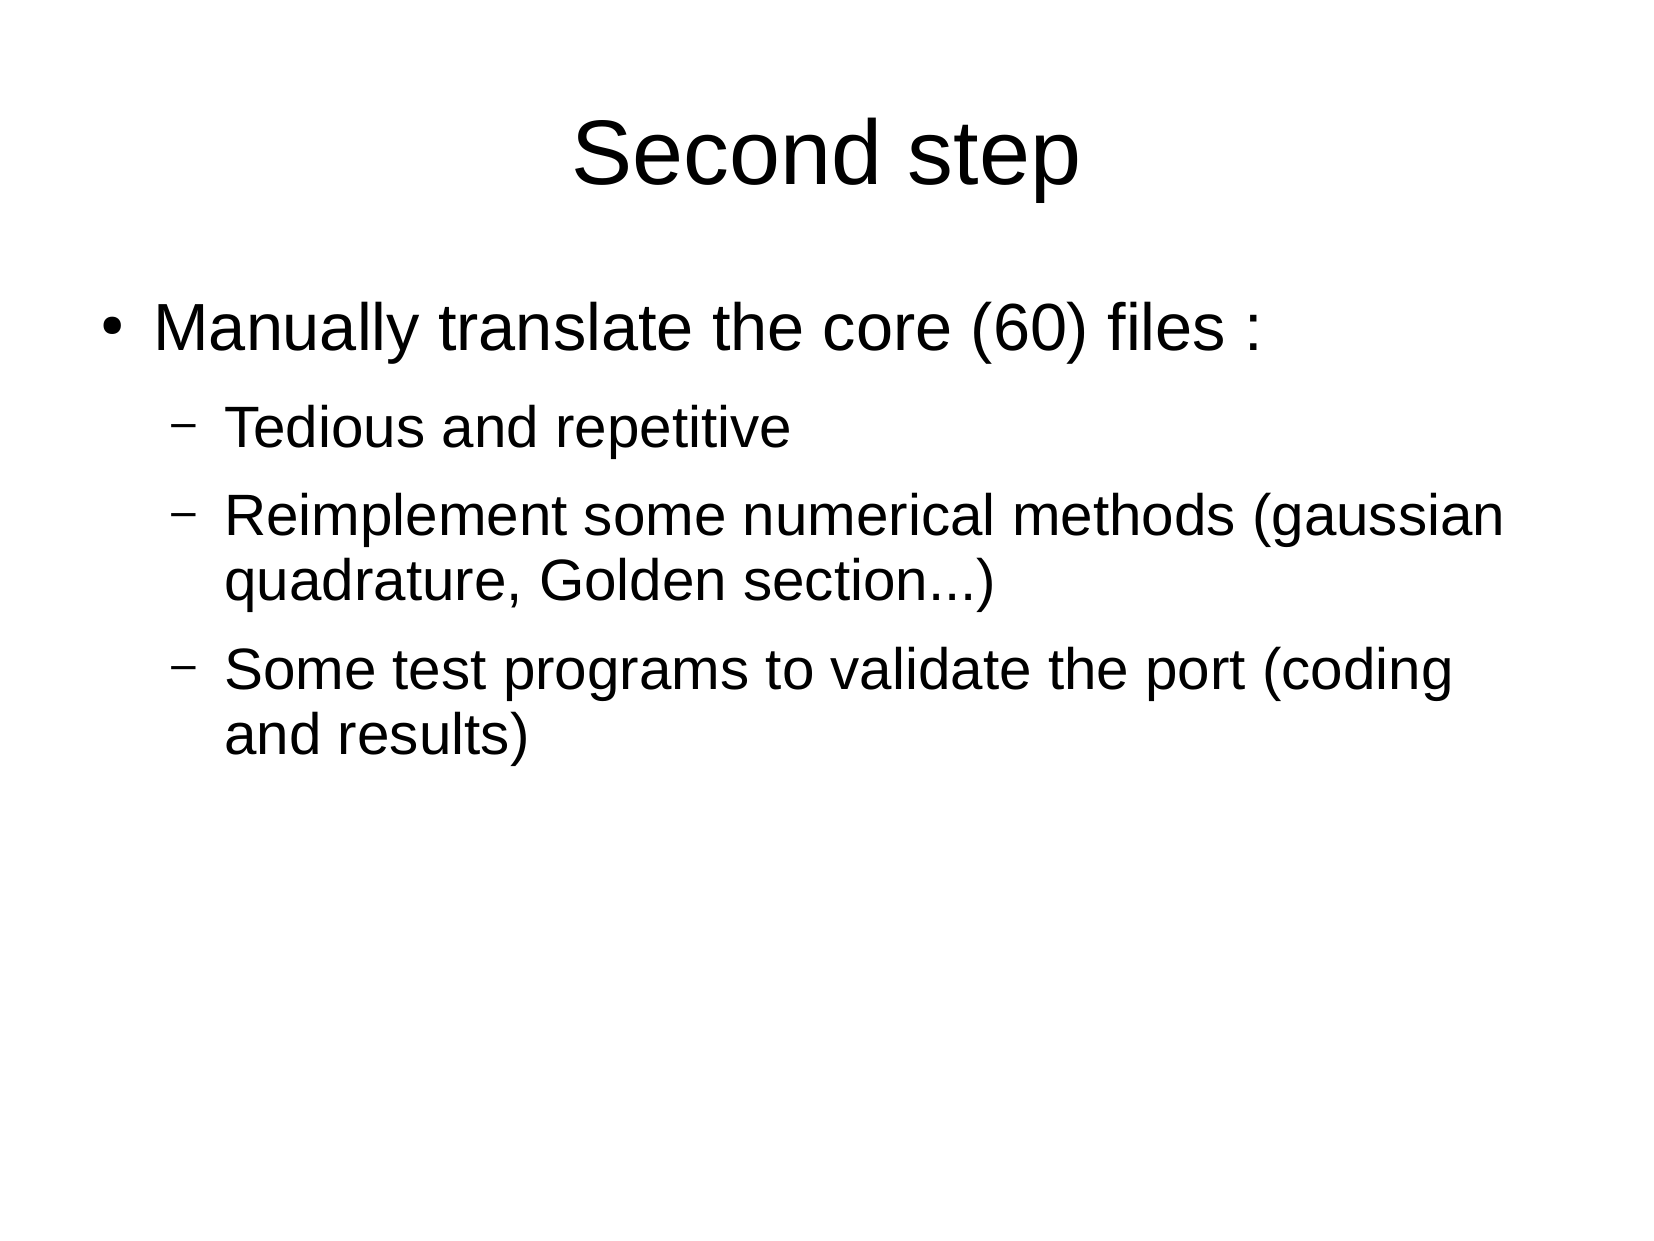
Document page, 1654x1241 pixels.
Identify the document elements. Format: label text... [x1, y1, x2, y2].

title Second step [82, 49, 1571, 257]
list Manually translate the core (60) files : Tedious and repetitive Reimplement some numerical methods (gaussian quadrature, Golden section...) Some test programs to validate the port (coding and results) [82, 290, 1538, 1010]
